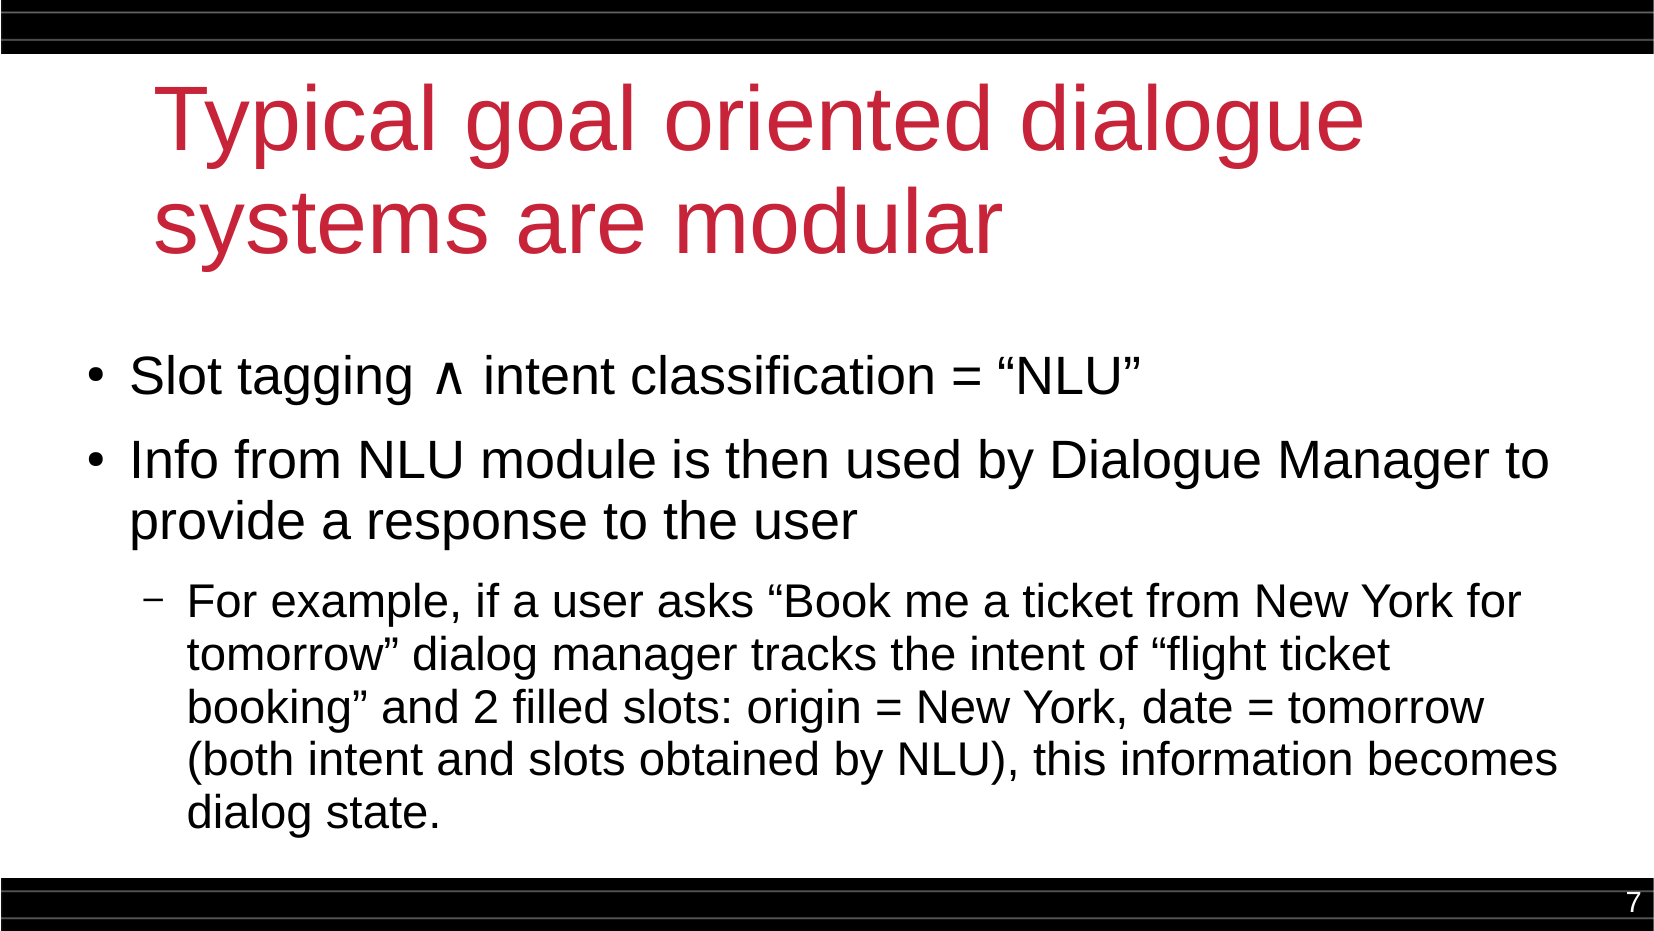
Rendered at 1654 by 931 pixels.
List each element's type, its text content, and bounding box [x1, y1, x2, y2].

list Slot tagging ∧ intent classification = “NLU” Info from NLU module is then used by Dialogue Manager to provide a response to the user For example, if a user asks “Book me a ticket from New York for tomorrow” dialog manager tracks the intent of “flight ticket booking” and 2 filled slots: origin = New York, date = tomorrow (both intent and slots obtained by NLU), this information becomes dialog state. [71, 261, 1561, 841]
picture [1, 0, 1654, 54]
title Typical goal oriented dialogue systems are modular [82, 67, 1571, 273]
picture [1, 878, 1654, 931]
